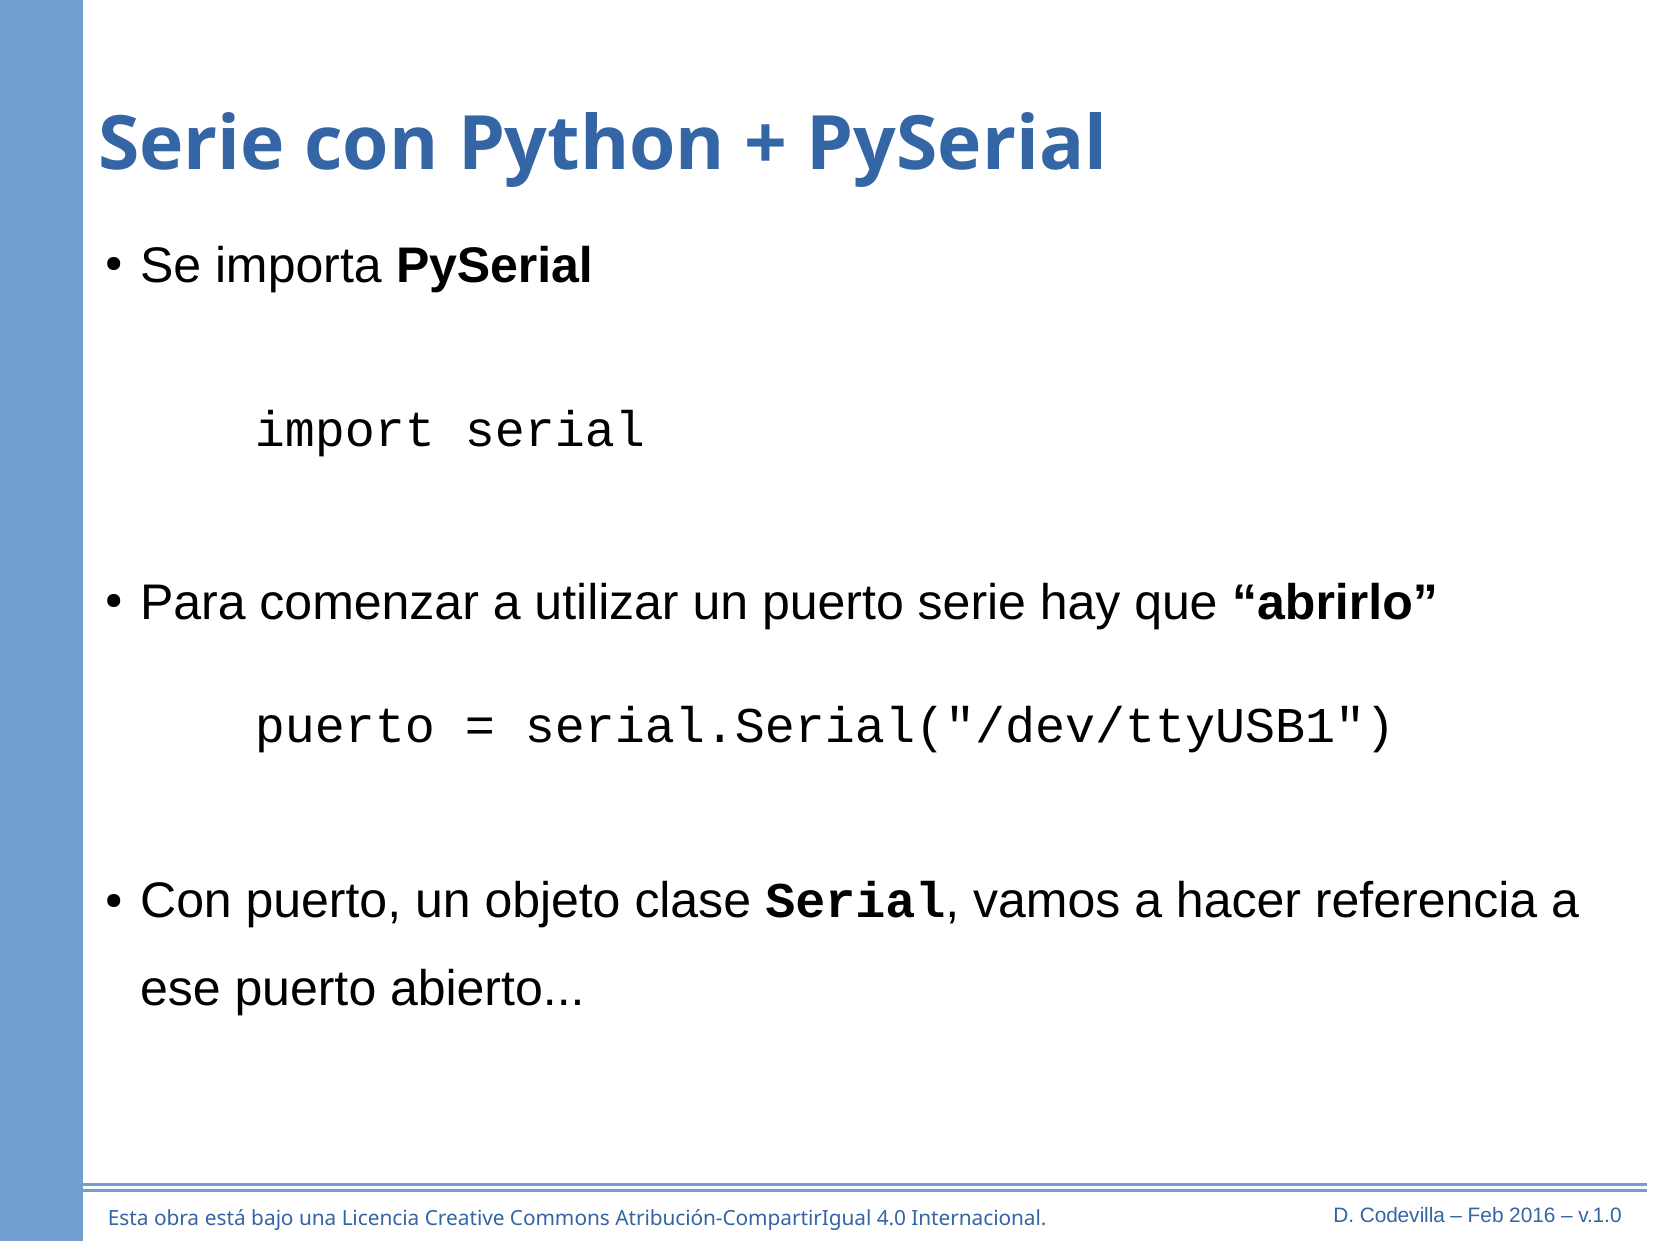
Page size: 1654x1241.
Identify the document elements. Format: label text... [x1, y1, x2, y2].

text_box Se importa PySerial import serial Para comenzar a utilizar un puerto serie hay que “abrirlo” puerto = serial.Serial("/dev/ttyUSB1") Con puerto, un objeto clase Serial, vamos a hacer referencia a ese puerto abierto... [90, 201, 1621, 1002]
text_box Serie con Python + PySerial [83, 30, 1641, 134]
